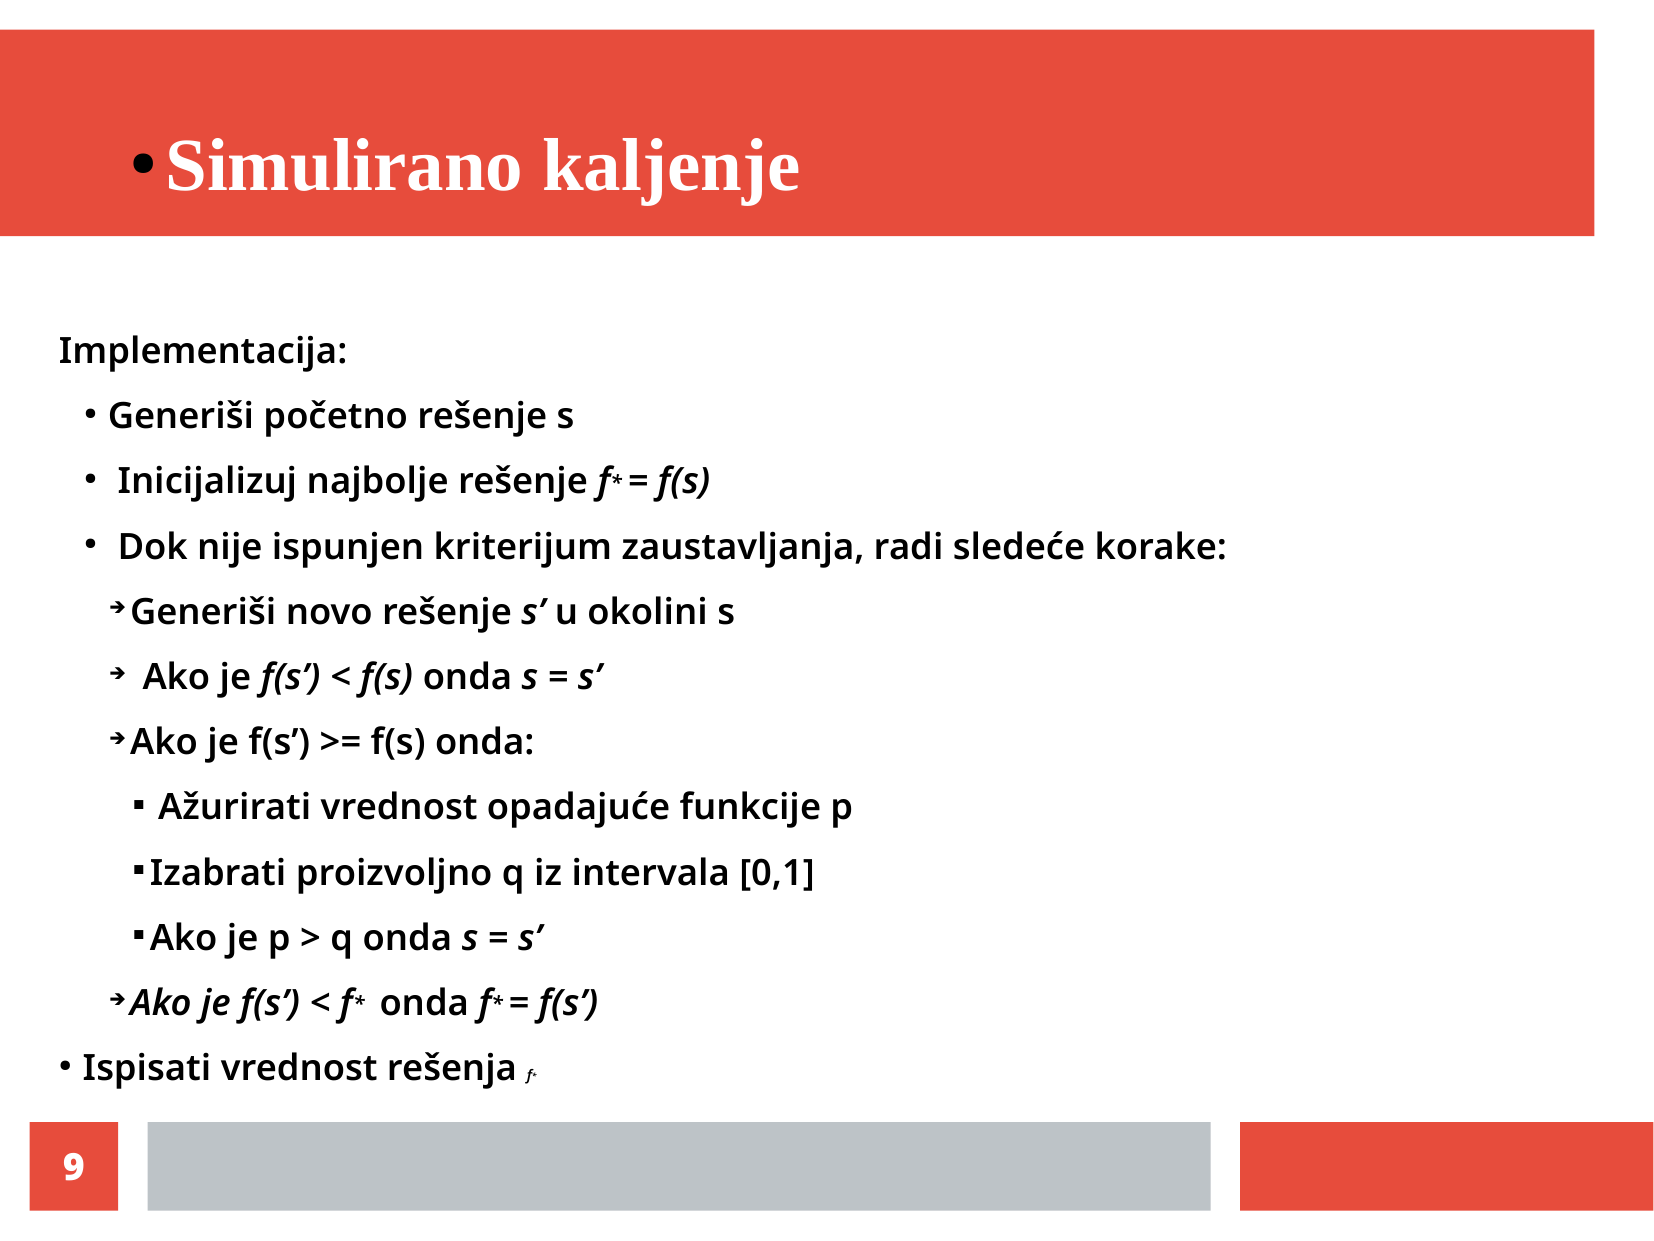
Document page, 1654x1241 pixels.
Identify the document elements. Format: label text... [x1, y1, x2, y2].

title Simulirano kaljenje [59, 59, 1595, 207]
list Implementacija: Generiši početno rešenje s Inicijalizuj najbolje rešenje f* = f(s) Dok nije ispunjen kriterijum zaustavljanja, radi sledeće korake: Generiši novo rešenje s’ u okolini s Ako je f(s’) < f(s) onda s = s’ Ako je f(s’) >= f(s) onda: Ažurirati vrednost opadajuće funkcije p Izabrati proizvoljno q iz intervala [0,1] Ako je p > q onda s = s’ Ako je f(s’) < f* onda f* = f(s’) Ispisati vrednost rešenja f* [59, 324, 1565, 1093]
